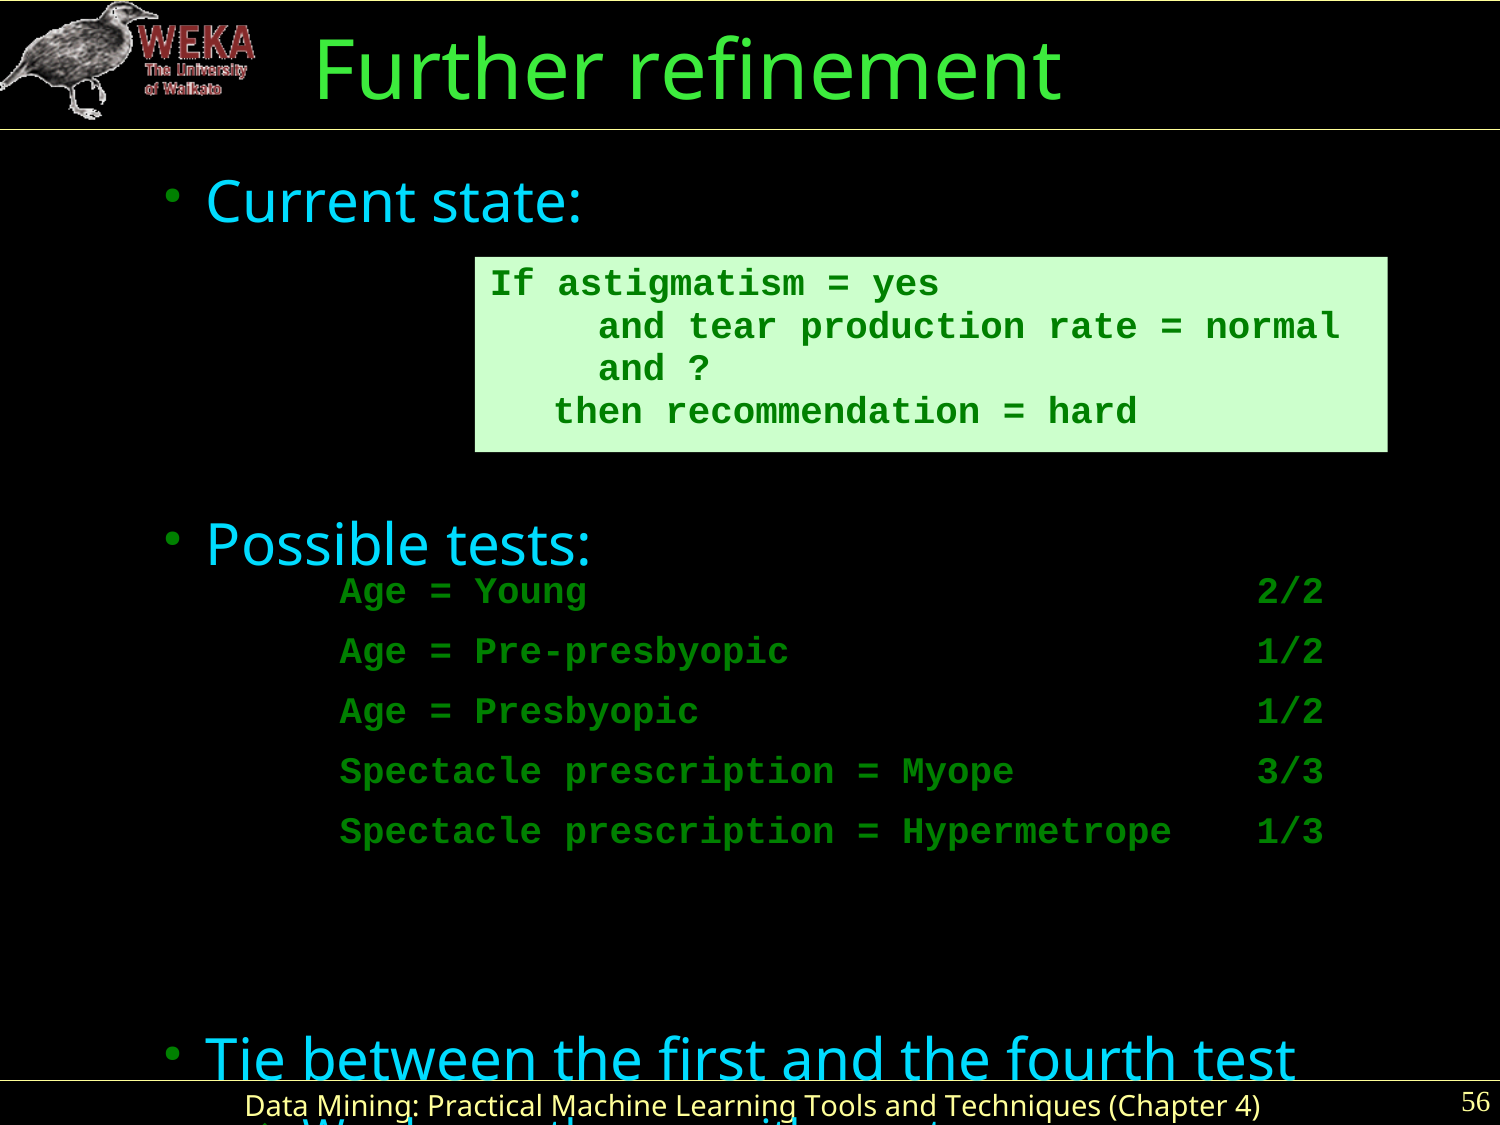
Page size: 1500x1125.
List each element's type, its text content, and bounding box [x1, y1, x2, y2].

text_box 2/2 [1242, 564, 1400, 625]
text_box Age = Young [324, 564, 1242, 625]
text_box Age = Pre-presbyopic [324, 625, 1242, 685]
text_box 1/2 [1242, 685, 1400, 745]
text_box Spectacle prescription = Hypermetrope [324, 805, 1242, 865]
text_box Age = Presbyopic [324, 685, 1242, 745]
text_box 1/2 [1242, 625, 1400, 685]
text_box 3/3 [1242, 745, 1400, 805]
text_box Current state: Possible tests: Tie between the first and the fourth test We choose the one with greater coverage [148, 158, 1387, 1077]
picture [0, 1, 266, 129]
text_box 1/3 [1242, 805, 1400, 865]
title Further refinement [297, 0, 1500, 148]
text_box Spectacle prescription = Myope [324, 745, 1242, 805]
text_box If astigmatism = yes and tear production rate = normal and ? then recommendation = hard [474, 256, 1388, 453]
